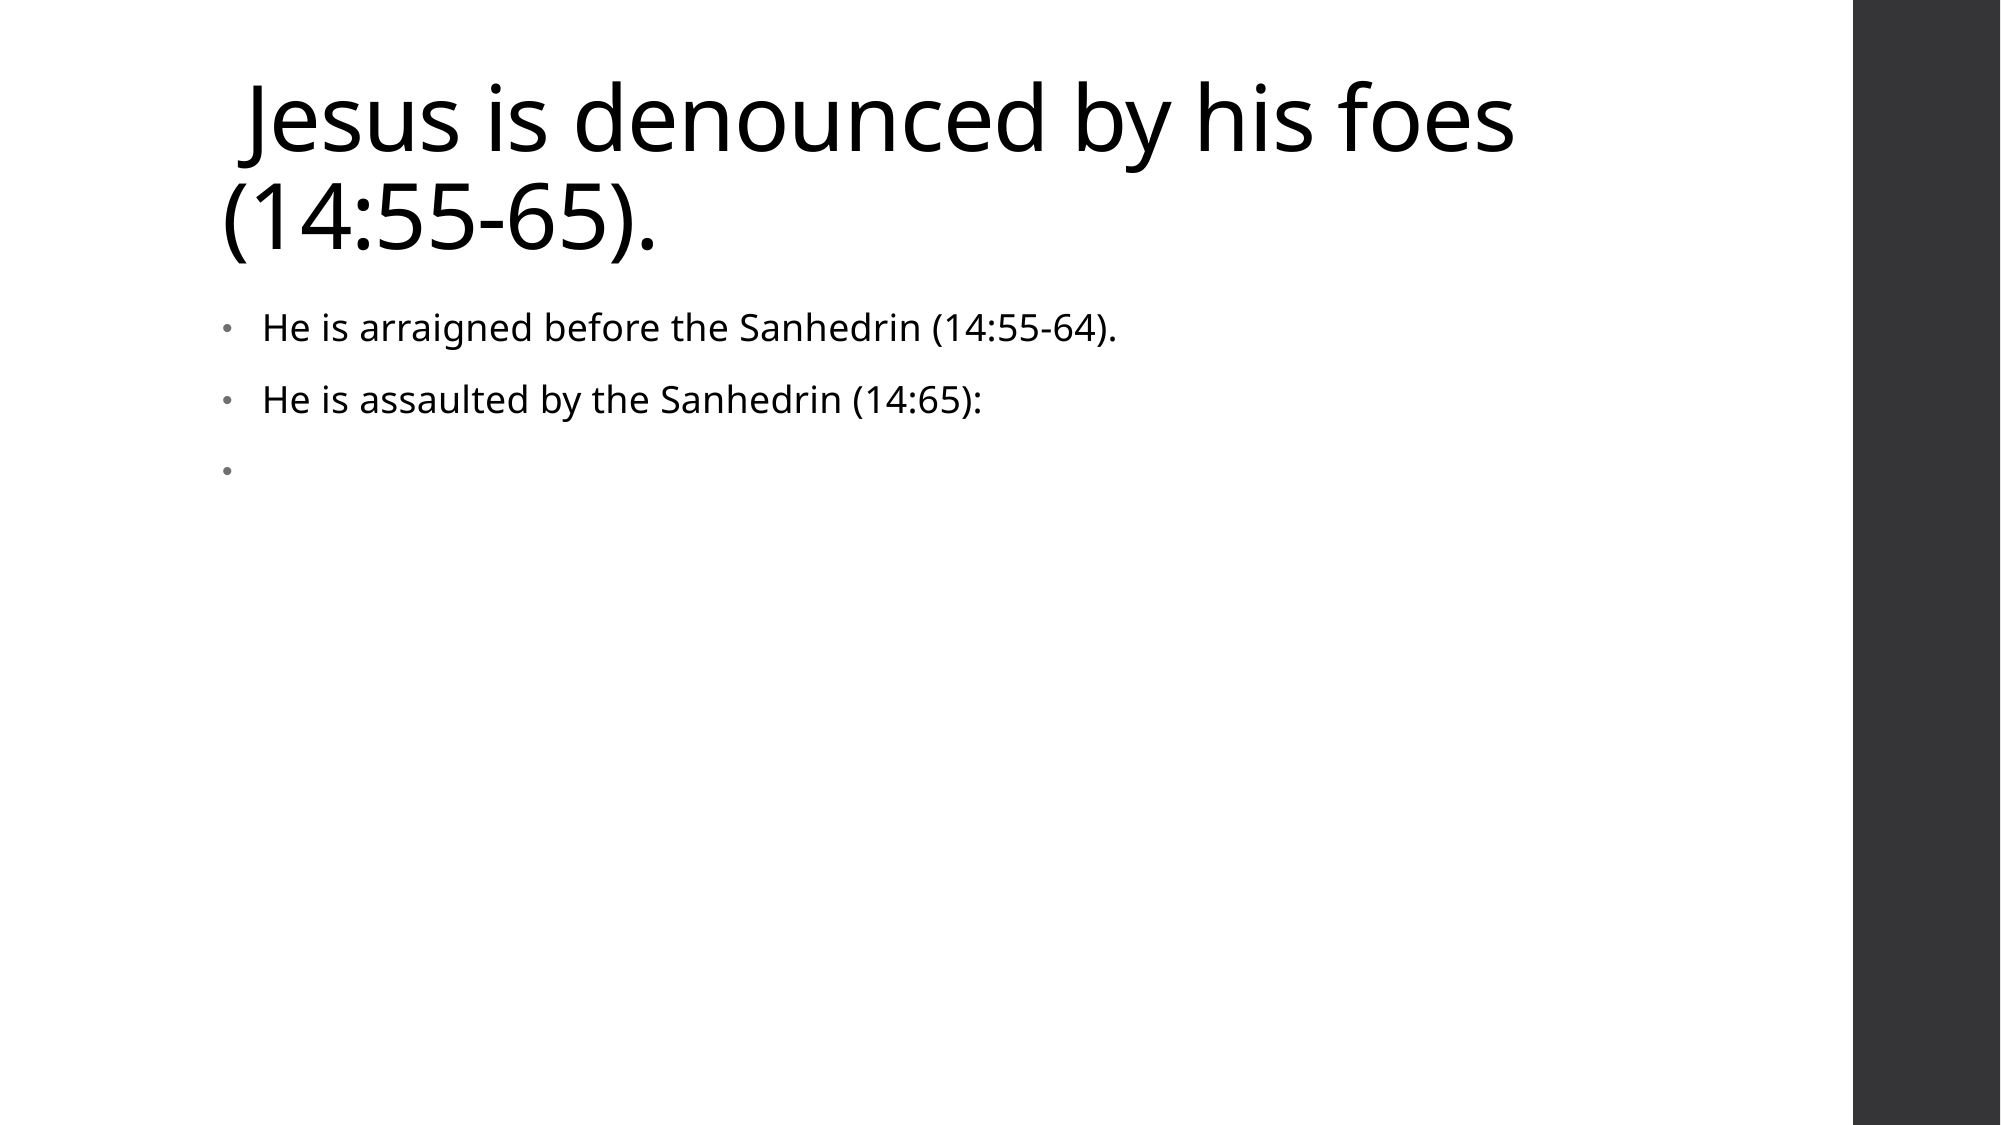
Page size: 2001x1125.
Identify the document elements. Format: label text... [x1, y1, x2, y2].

list He is arraigned before the Sanhedrin (14:55-64). He is assaulted by the Sanhedrin (14:65): [206, 299, 1617, 1014]
title Jesus is denounced by his foes (14:55-65). [206, 60, 1797, 278]
